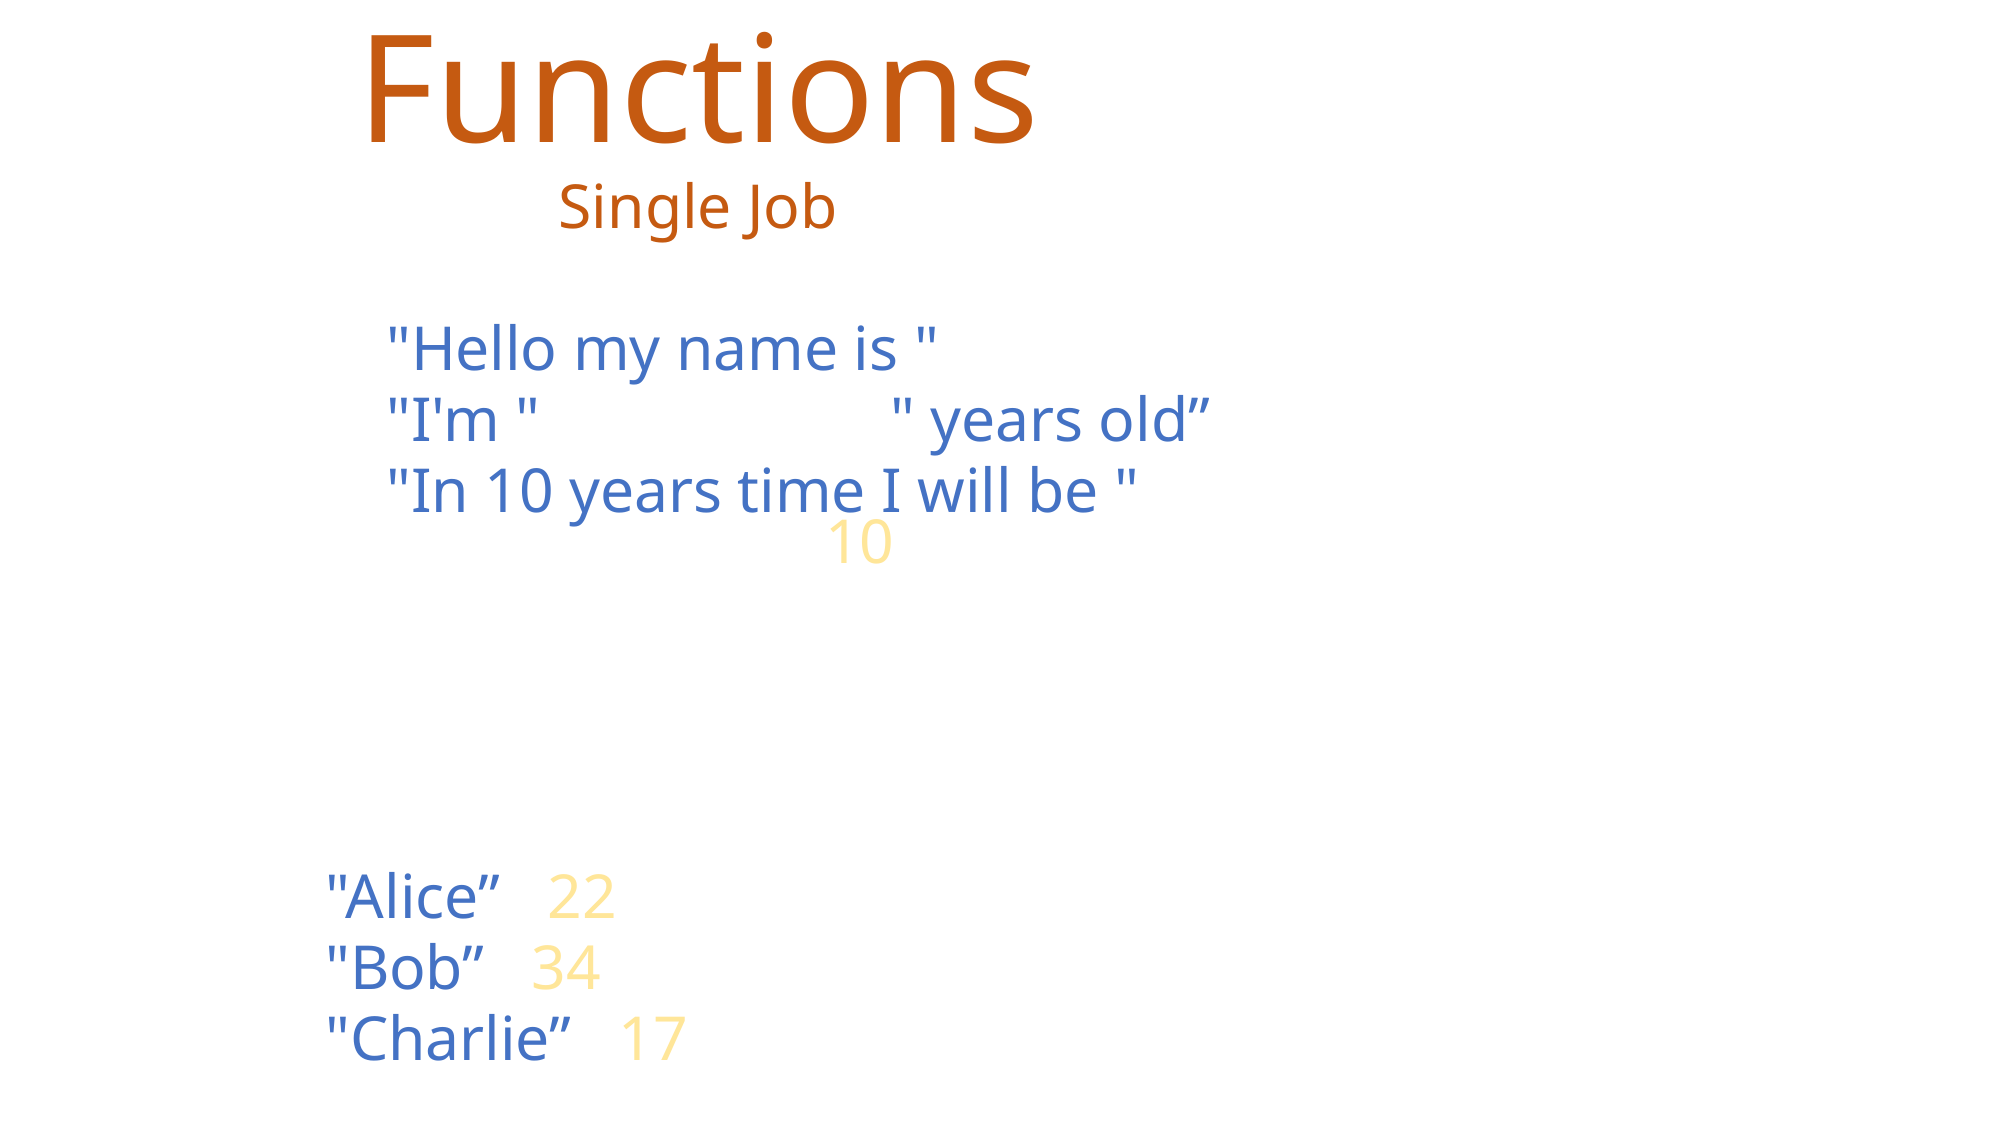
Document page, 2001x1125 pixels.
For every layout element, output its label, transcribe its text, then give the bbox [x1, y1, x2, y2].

list Functions Single Job def hello(name, age): print( "Hello my name is " + name) print( "I'm " + str(age) + " years old” ) print( "In 10 years time I will be " + str(age_in_x_years(age, 10))) def age_in_x_years(age, years): return age + years hello( "Alice” , 22) hello( "Bob” , 34) hello( "Charlie” , 17) [137, 34, 1863, 1088]
